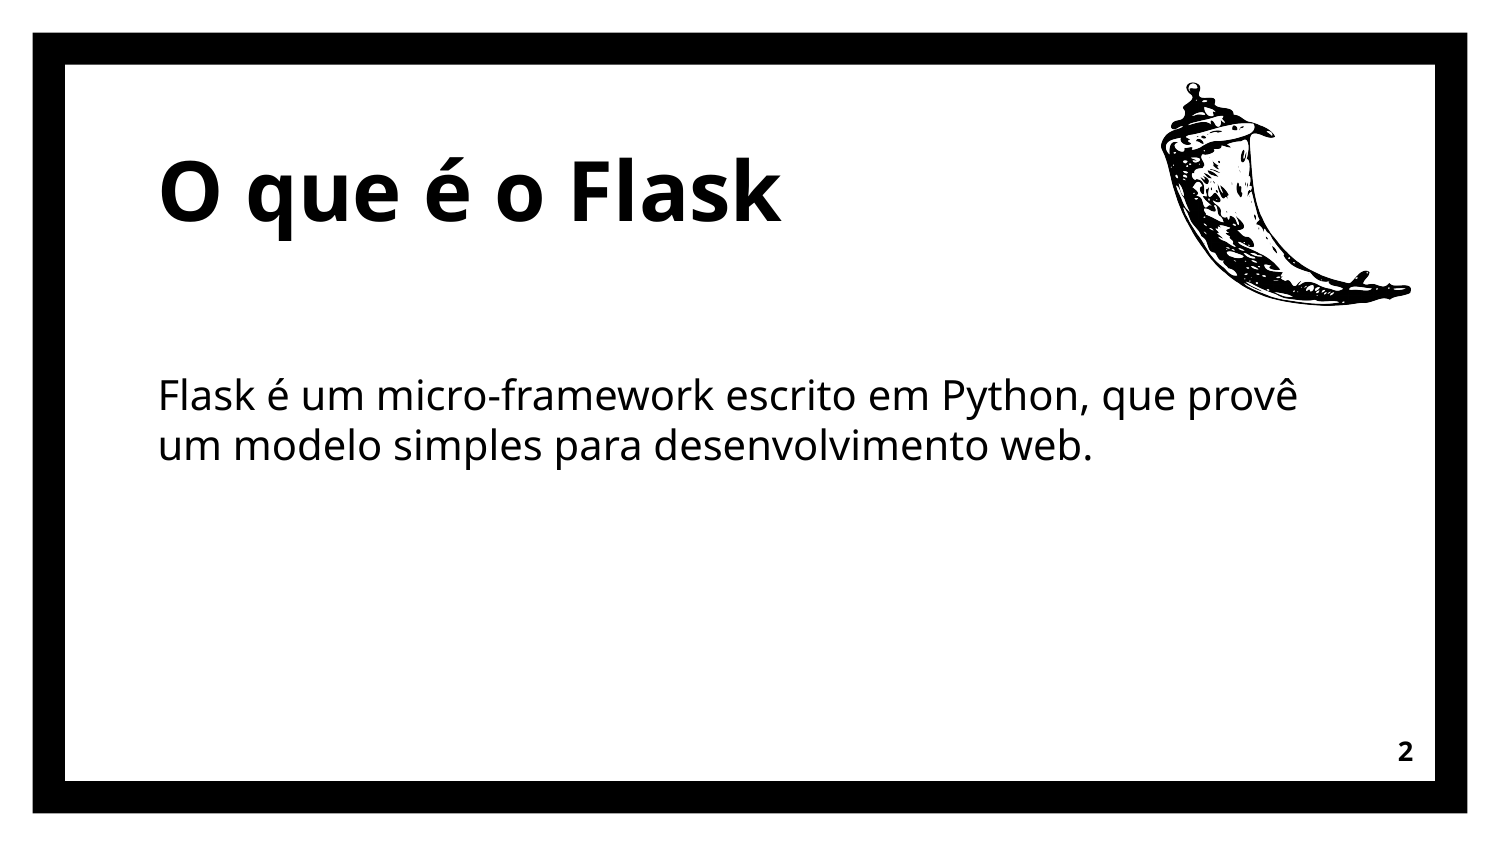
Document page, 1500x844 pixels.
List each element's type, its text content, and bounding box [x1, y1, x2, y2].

list Flask é um micro-framework escrito em Python, que provê um modelo simples para desenvolvimento web. [142, 354, 1358, 539]
picture [1161, 82, 1411, 306]
title O que é o Flask [142, 134, 978, 253]
slide_number 1 [1338, 720, 1429, 786]
